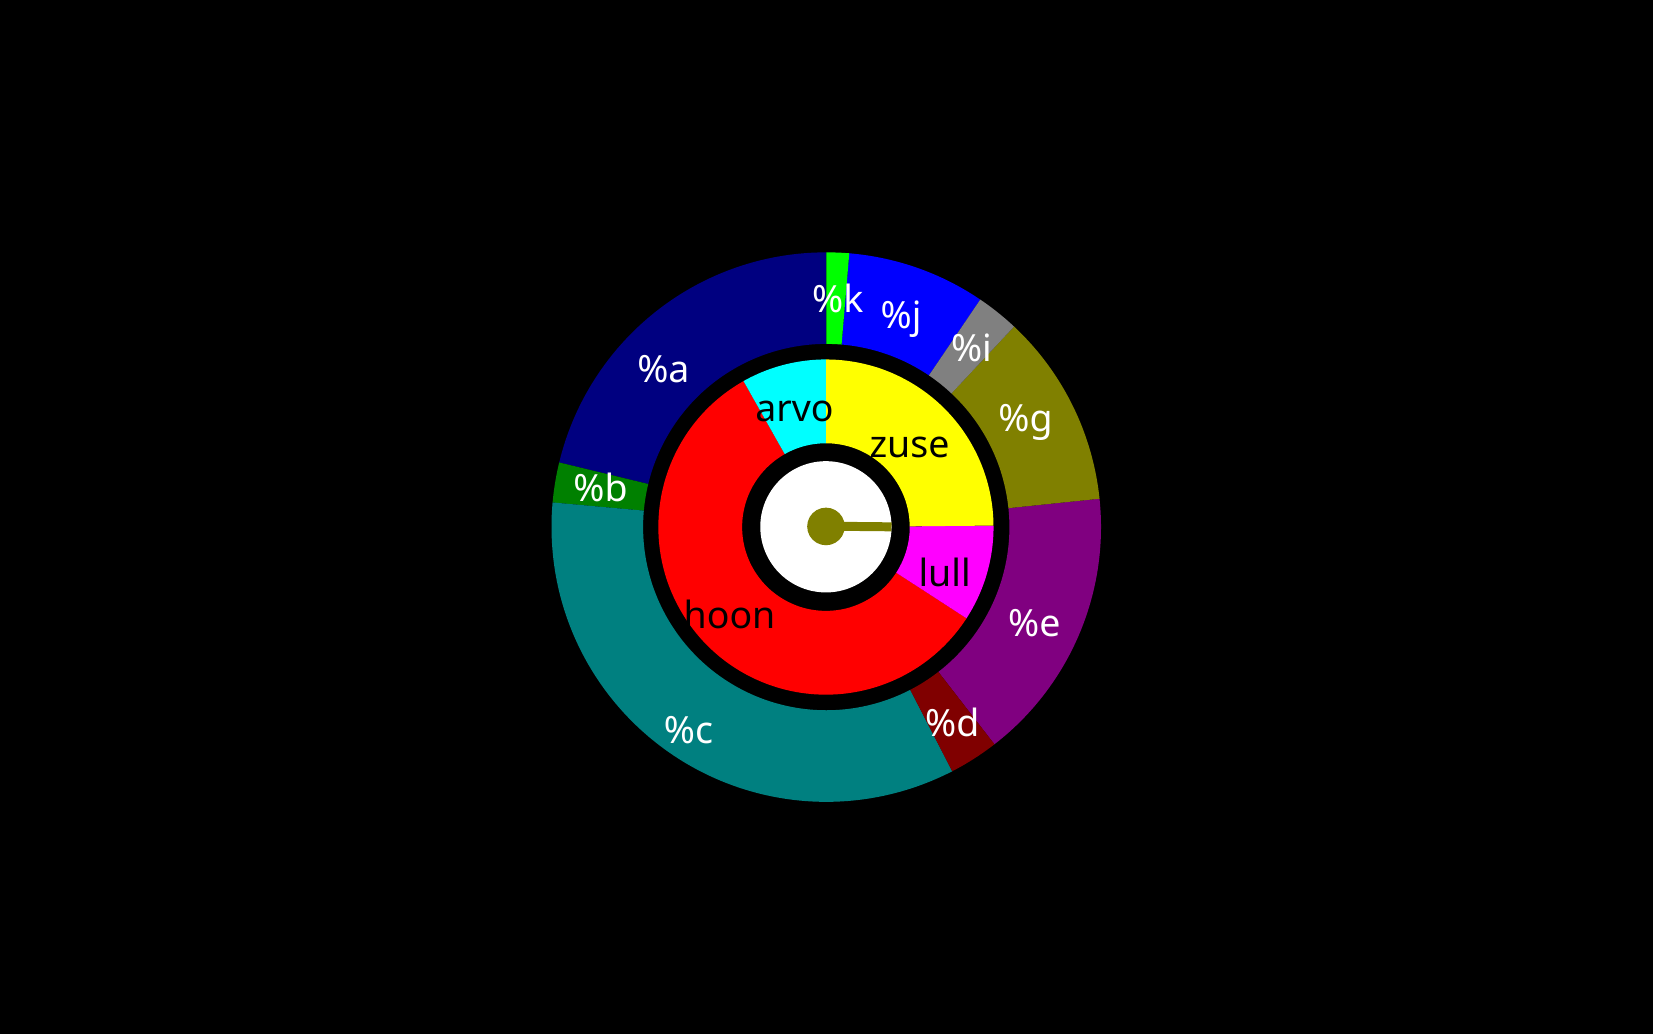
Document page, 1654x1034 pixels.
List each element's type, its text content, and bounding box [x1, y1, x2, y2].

text_box [760, 461, 892, 593]
text_box %d [961, 718, 973, 734]
text_box arvo [743, 359, 826, 455]
text_box %g [952, 327, 1100, 509]
text_box %e [939, 499, 1102, 744]
text_box arvo [815, 403, 826, 419]
text_box %i [956, 336, 961, 348]
text_box zuse [826, 359, 994, 527]
text_box lull [896, 526, 994, 619]
text_box %b [552, 462, 649, 510]
text_box %i [928, 299, 1015, 394]
text_box %c [551, 502, 952, 802]
text_box hoon [658, 381, 967, 695]
text_box %k [826, 252, 850, 345]
text_box %b [610, 483, 622, 499]
text_box %a [559, 252, 826, 483]
text_box %d [910, 671, 995, 772]
text_box %j [842, 253, 980, 375]
